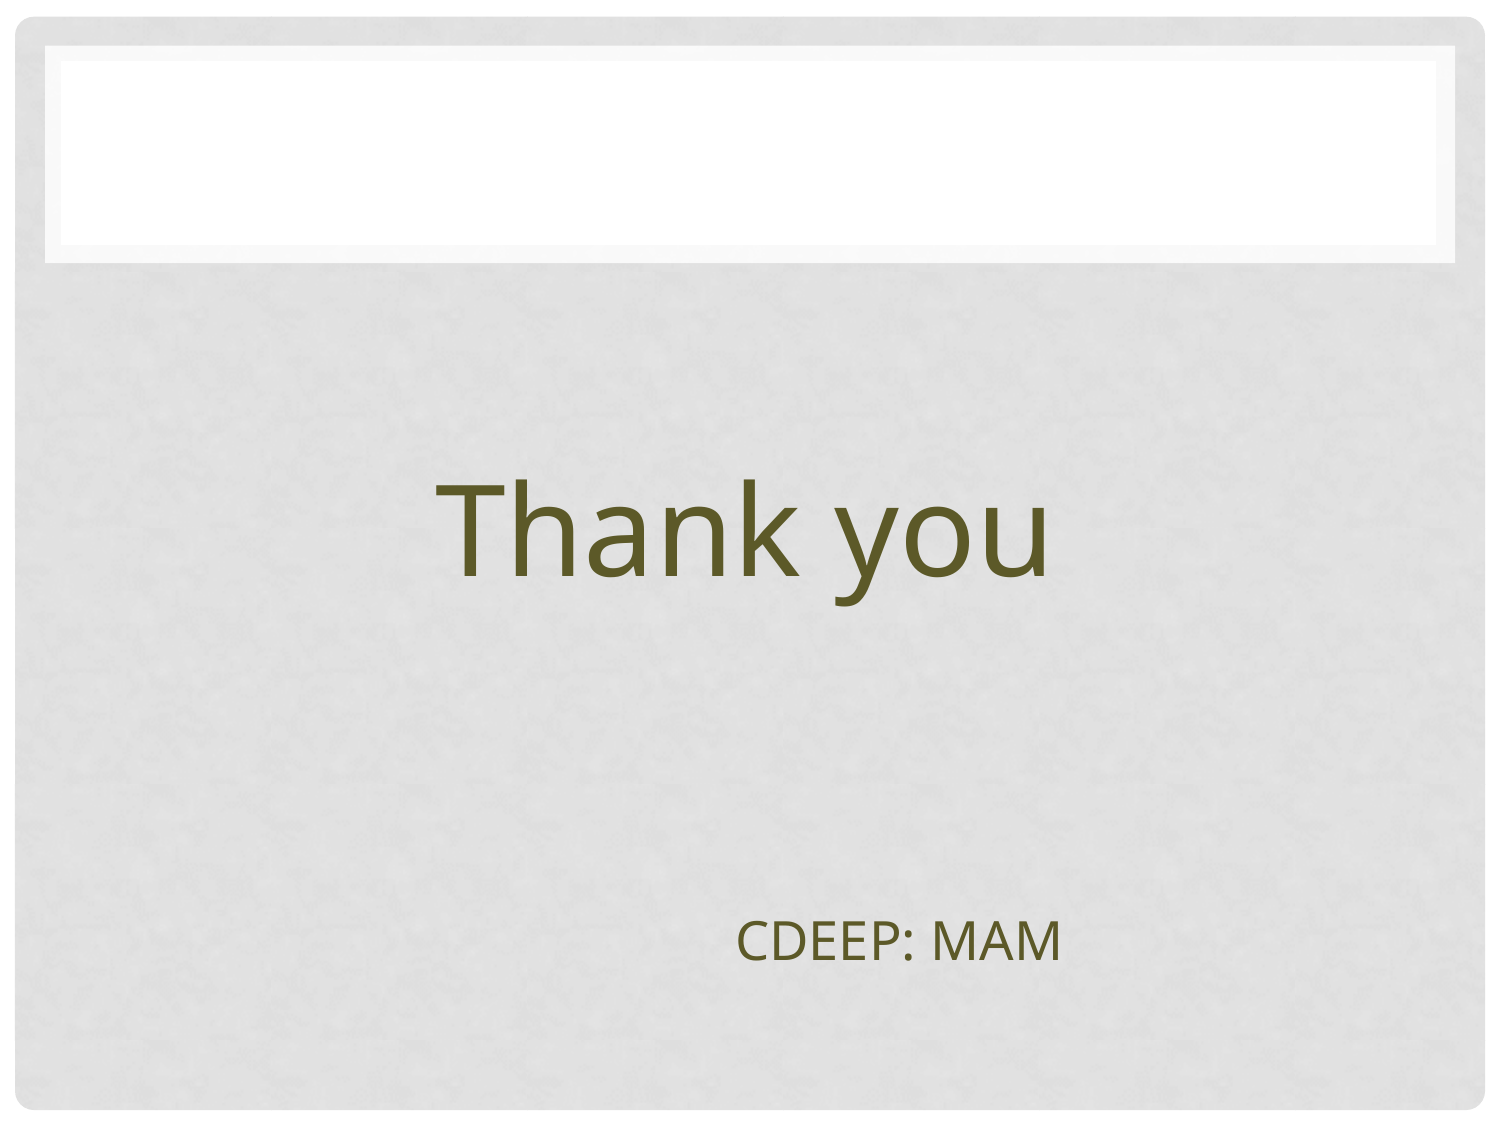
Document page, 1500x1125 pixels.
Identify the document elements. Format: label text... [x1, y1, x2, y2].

list Thank you CDEEP: MAM [75, 287, 1426, 1005]
